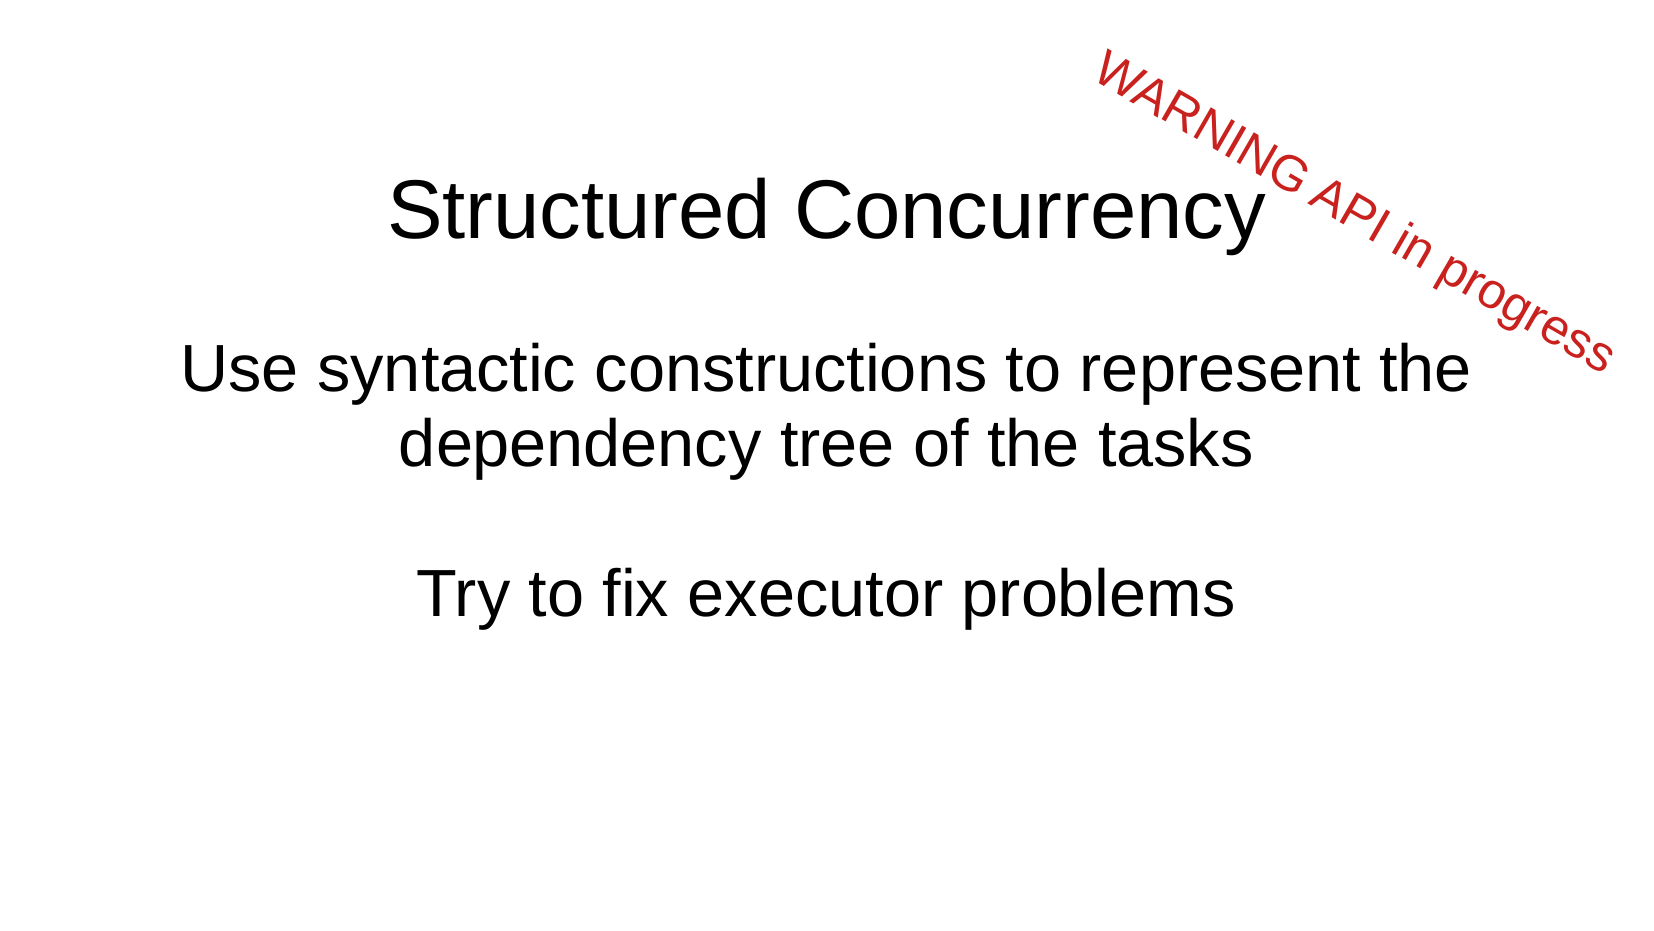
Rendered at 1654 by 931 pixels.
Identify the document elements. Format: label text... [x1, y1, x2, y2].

subtitle Structured Concurrency Use syntactic constructions to represent the dependency tree of the tasks Try to fix executor problems [1126, 37, 1571, 294]
text_box WARNING API in progress [1069, 25, 1644, 398]
subtitle Structured Concurrency Use syntactic constructions to represent the dependency tree of the tasks Try to fix executor problems [82, 37, 1571, 757]
